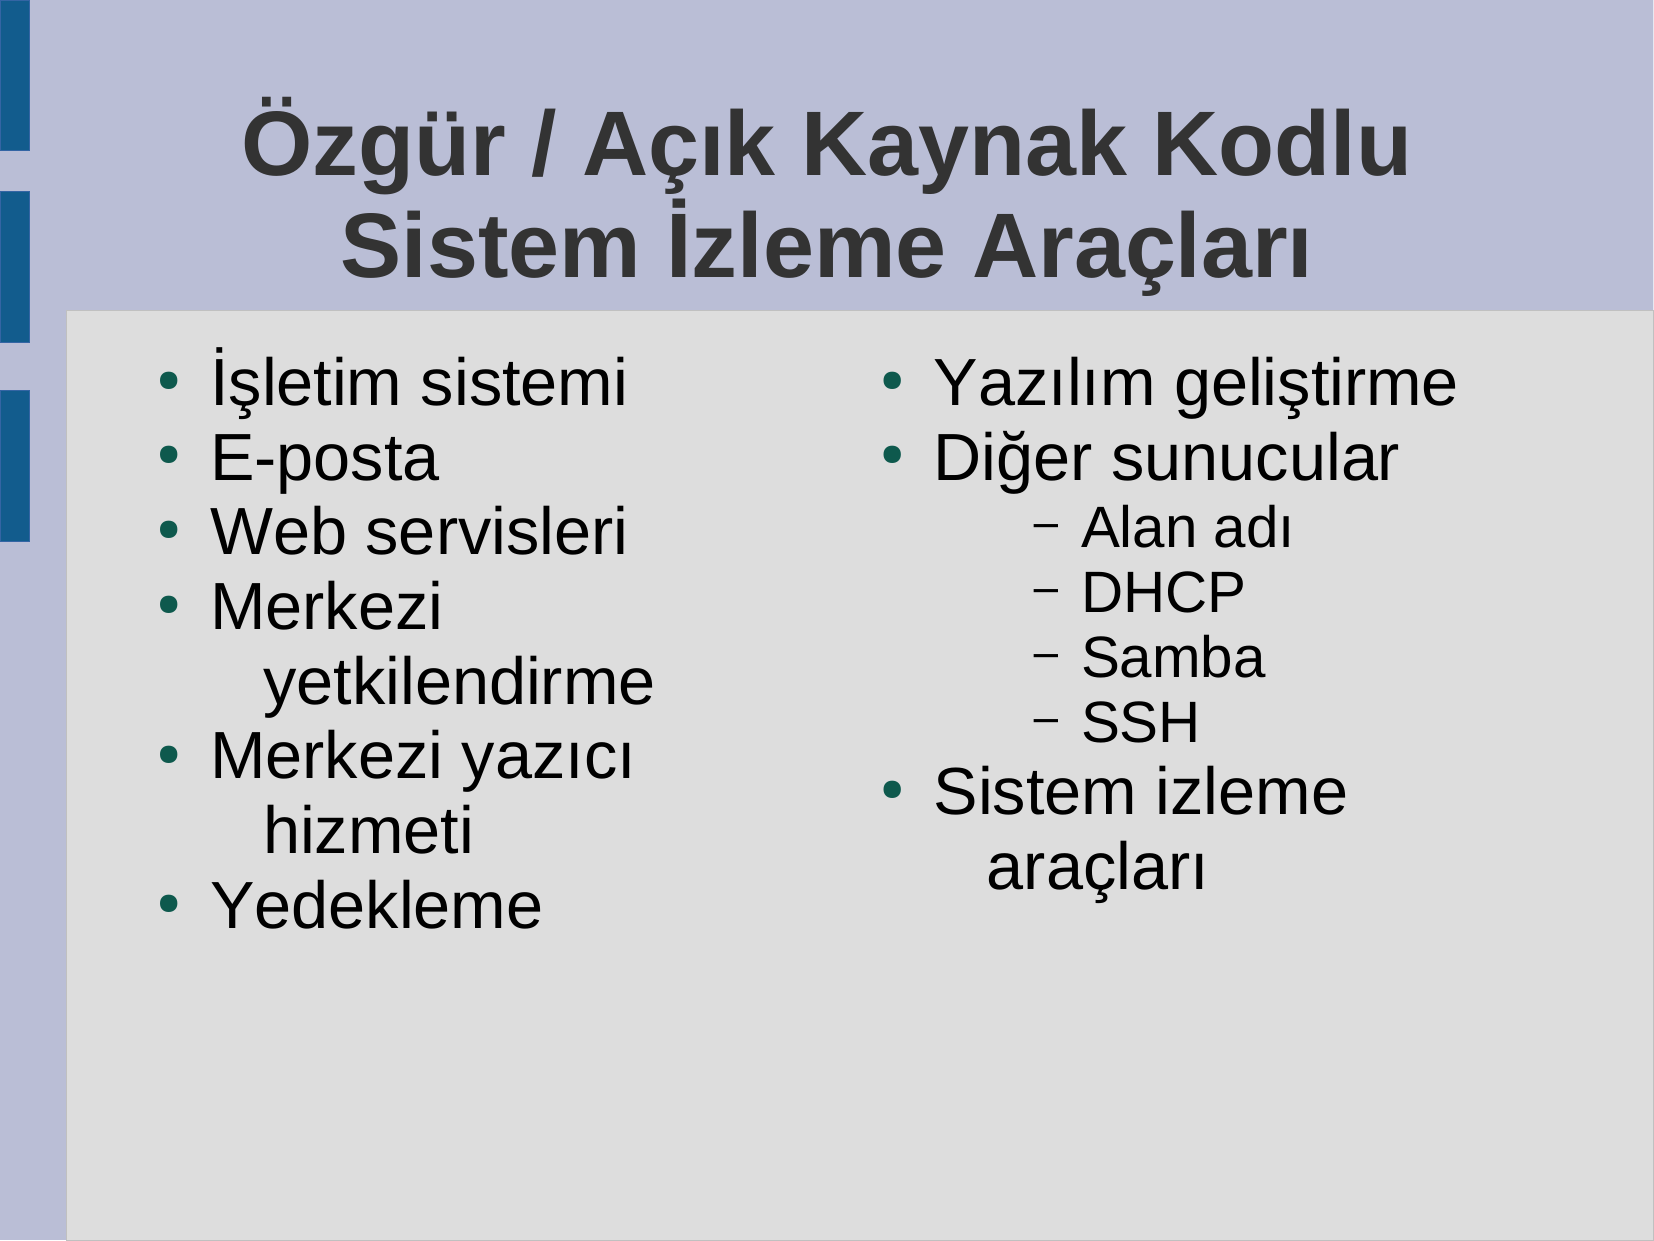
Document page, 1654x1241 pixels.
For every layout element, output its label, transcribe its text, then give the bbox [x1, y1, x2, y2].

list Yazılım geliştirme Diğer sunucular Alan adı DHCP Samba SSH Sistem izleme araçları [845, 344, 1535, 1127]
title Özgür / Açık Kaynak Kodlu Sistem İzleme Araçları [121, 76, 1534, 313]
list İşletim sistemi E-posta Web servisleri Merkezi yetkilendirme Merkezi yazıcı hizmeti Yedekleme [121, 344, 811, 1127]
